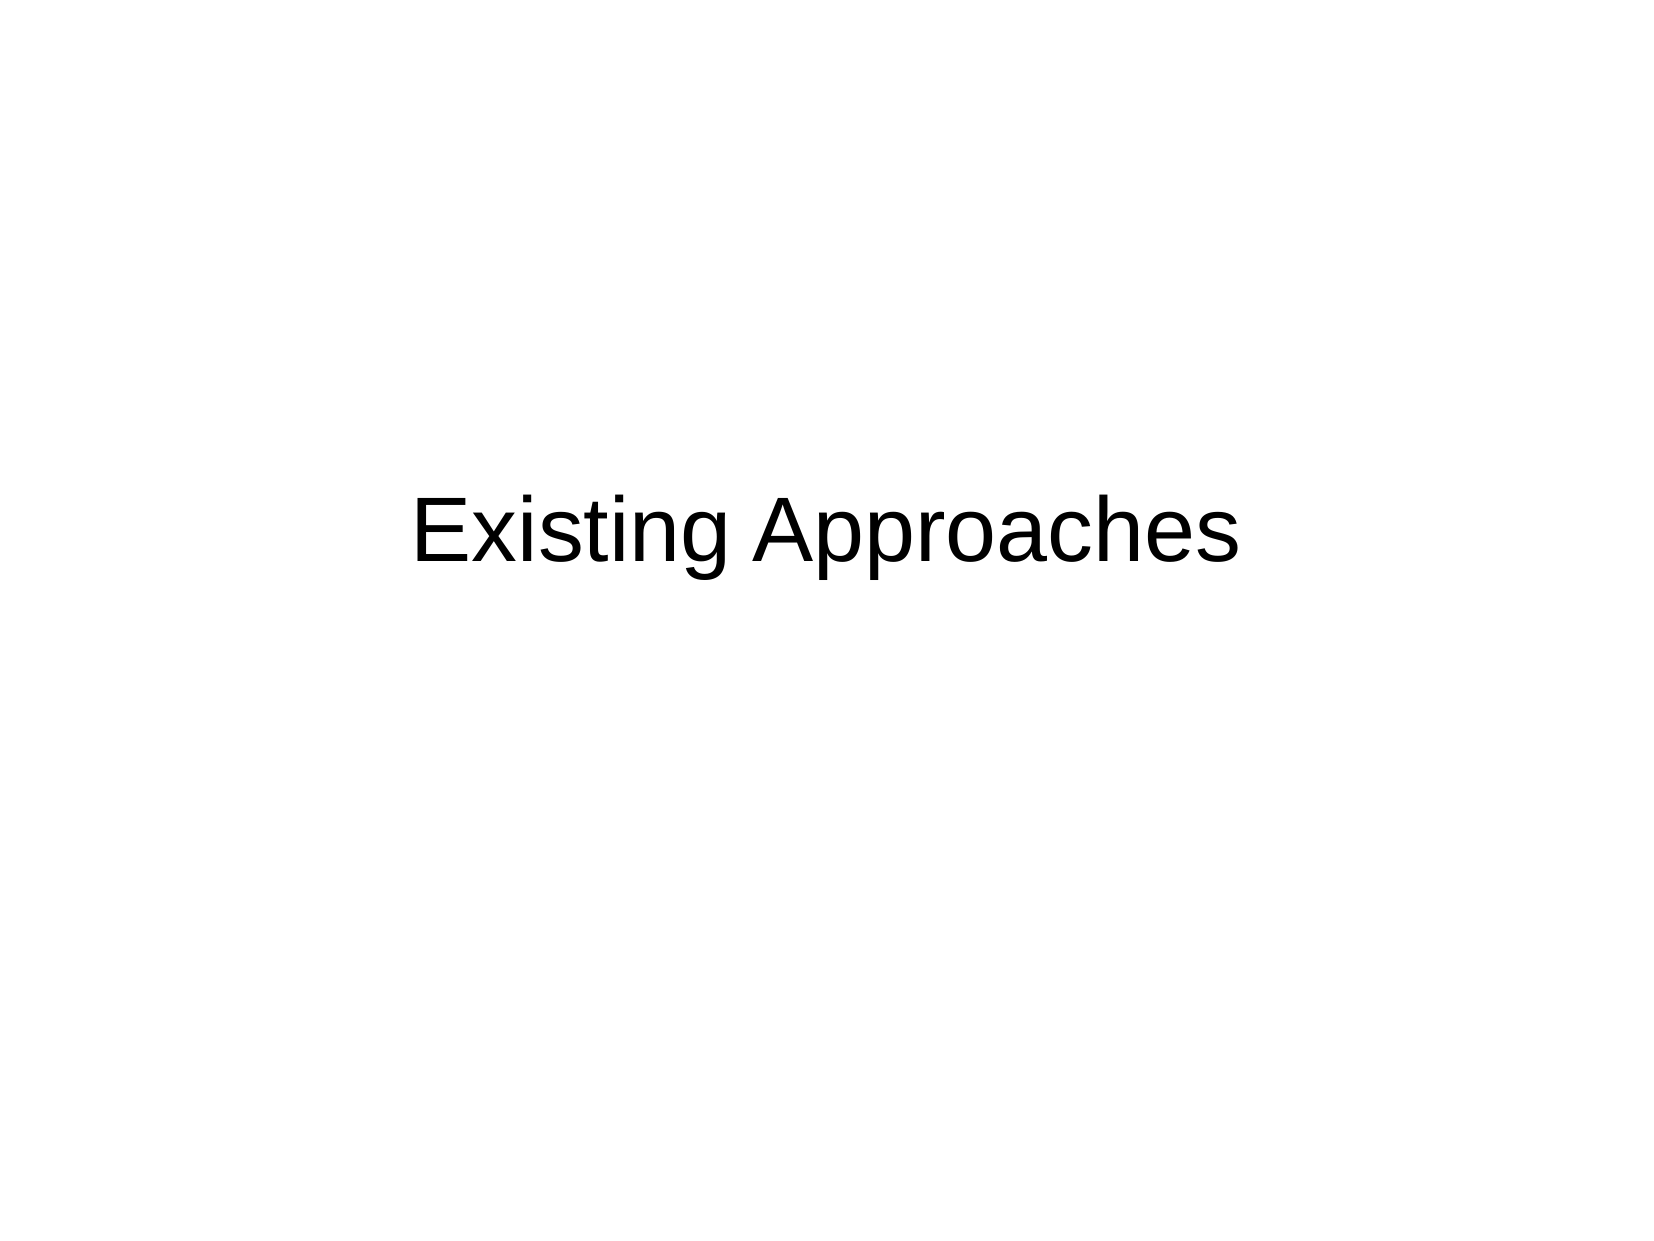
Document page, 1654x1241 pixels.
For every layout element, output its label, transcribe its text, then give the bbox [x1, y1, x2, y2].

subtitle Existing Approaches [82, 49, 1571, 1010]
